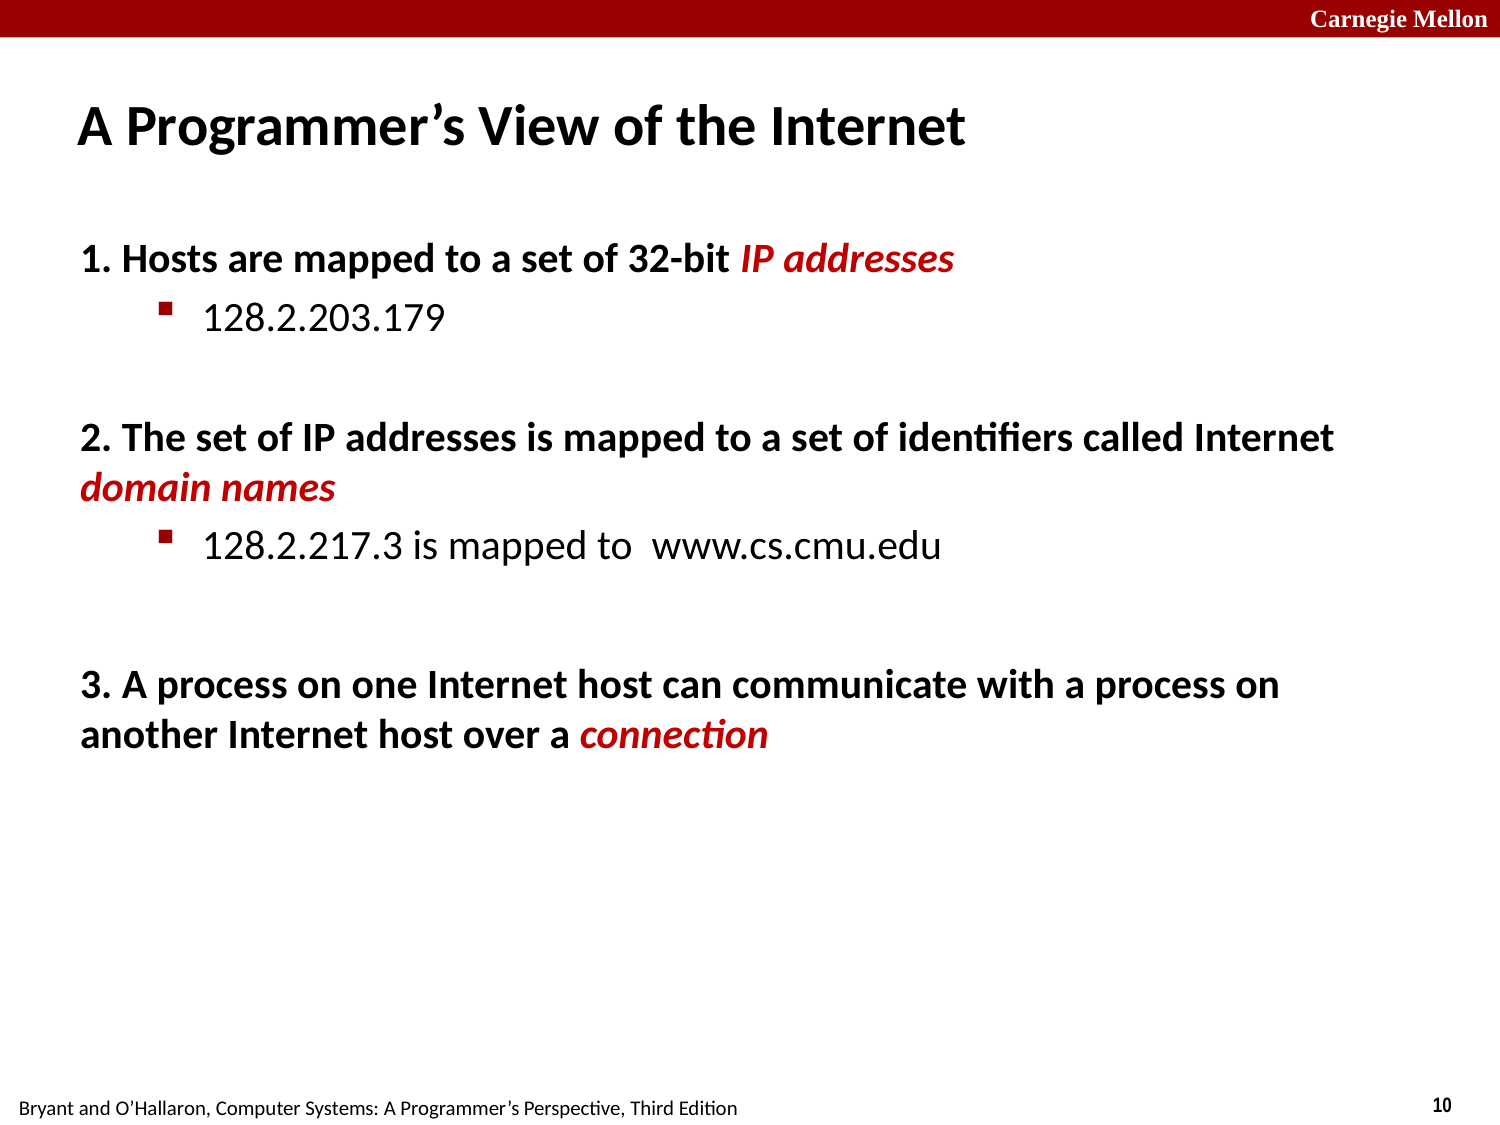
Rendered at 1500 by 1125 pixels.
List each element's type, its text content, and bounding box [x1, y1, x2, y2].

list 1. Hosts are mapped to a set of 32-bit IP addresses 128.2.203.179 2. The set of IP addresses is mapped to a set of identifiers called Internet domain names 128.2.217.3 is mapped to www.cs.cmu.edu 3. A process on one Internet host can communicate with a process on another Internet host over a connection [65, 223, 1361, 1040]
title A Programmer’s View of the Internet [62, 75, 1438, 169]
